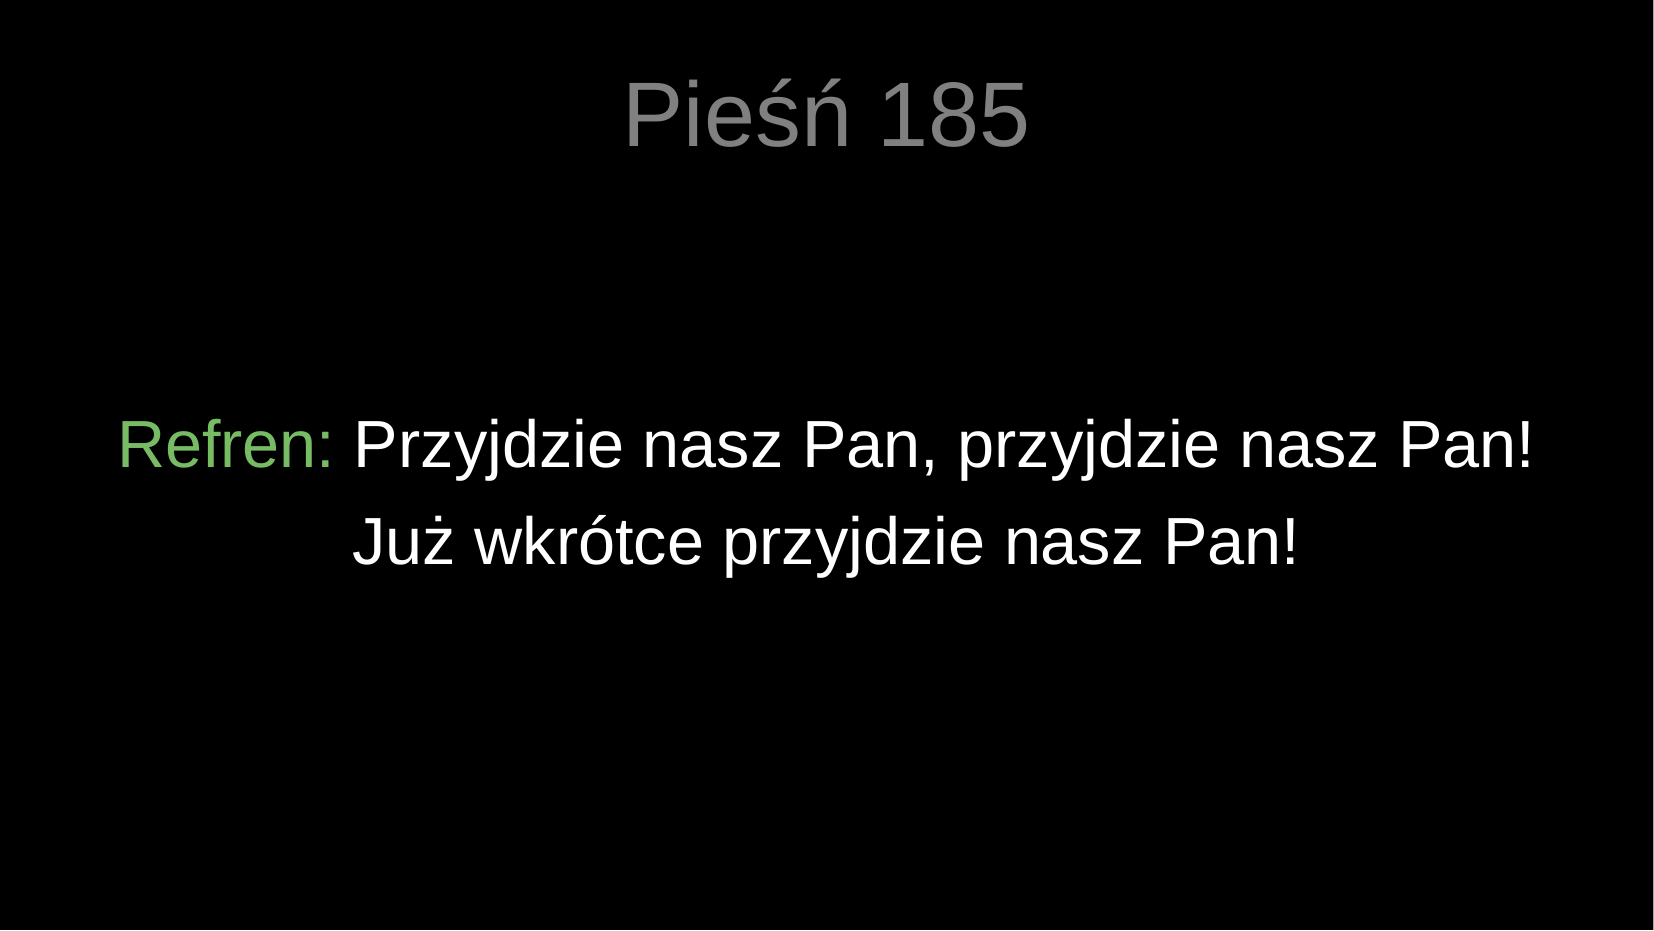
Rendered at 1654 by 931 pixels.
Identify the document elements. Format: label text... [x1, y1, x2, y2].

title Pieśń 185 [82, 37, 1571, 193]
subtitle Refren: Przyjdzie nasz Pan, przyjdzie nasz Pan! Już wkrótce przyjdzie nasz Pan! [82, 217, 1571, 757]
